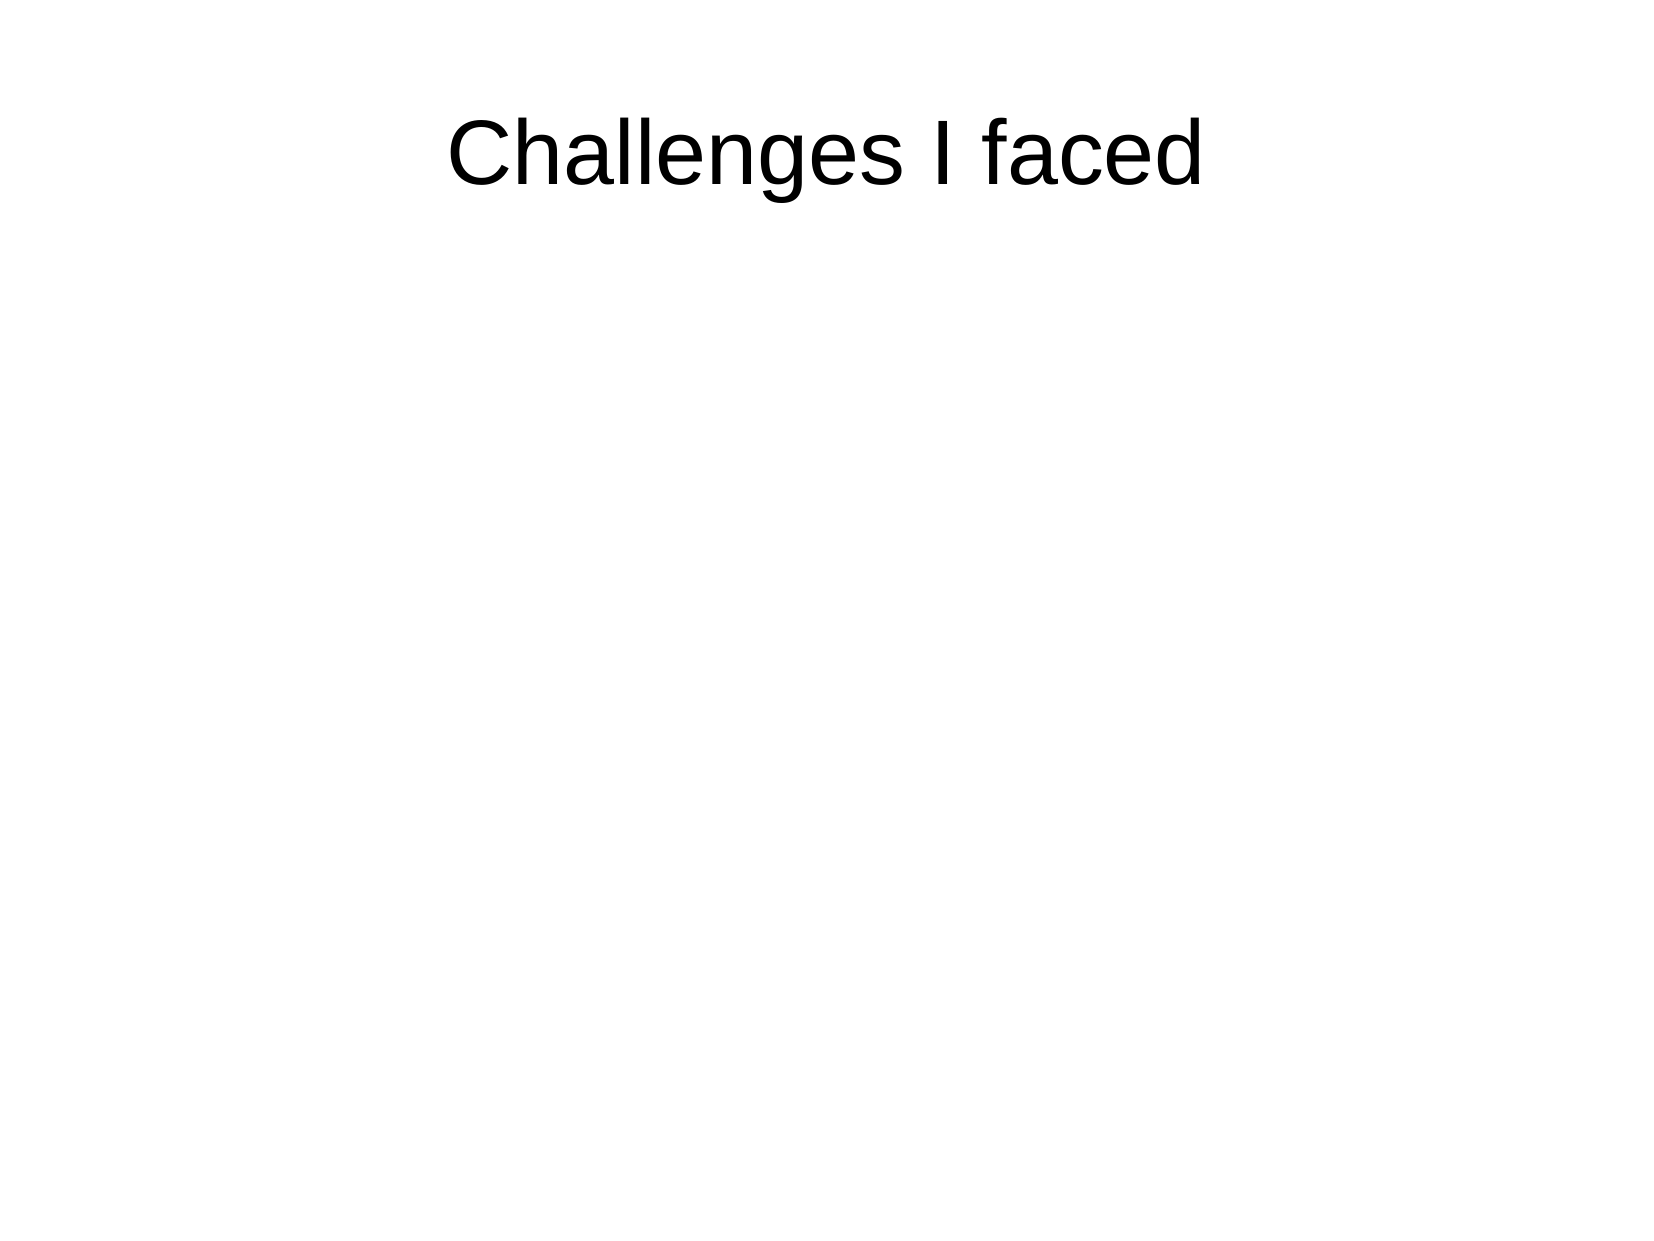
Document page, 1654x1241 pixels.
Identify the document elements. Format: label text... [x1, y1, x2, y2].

title Challenges I faced [82, 49, 1571, 257]
